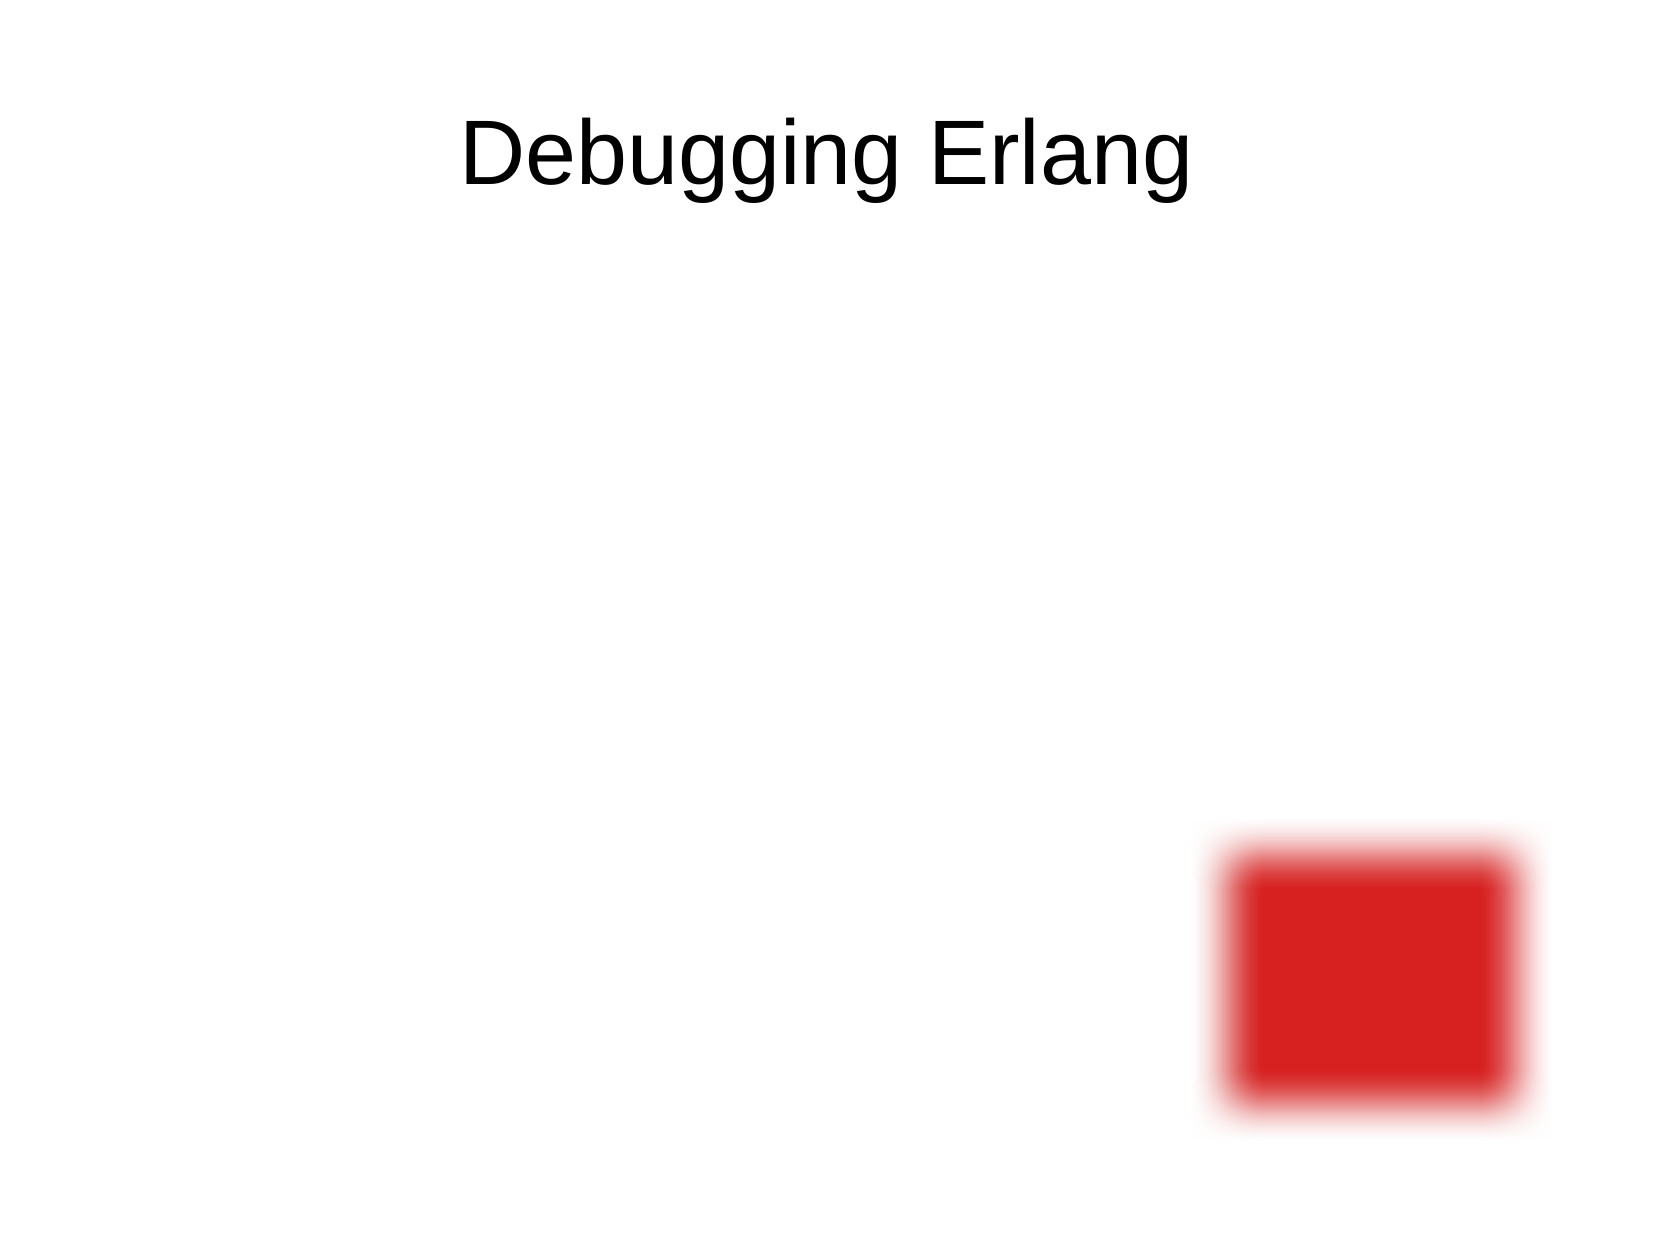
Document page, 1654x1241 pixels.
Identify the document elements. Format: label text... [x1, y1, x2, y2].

title Debugging Erlang [82, 56, 1571, 250]
picture [6, 4, 1654, 1241]
